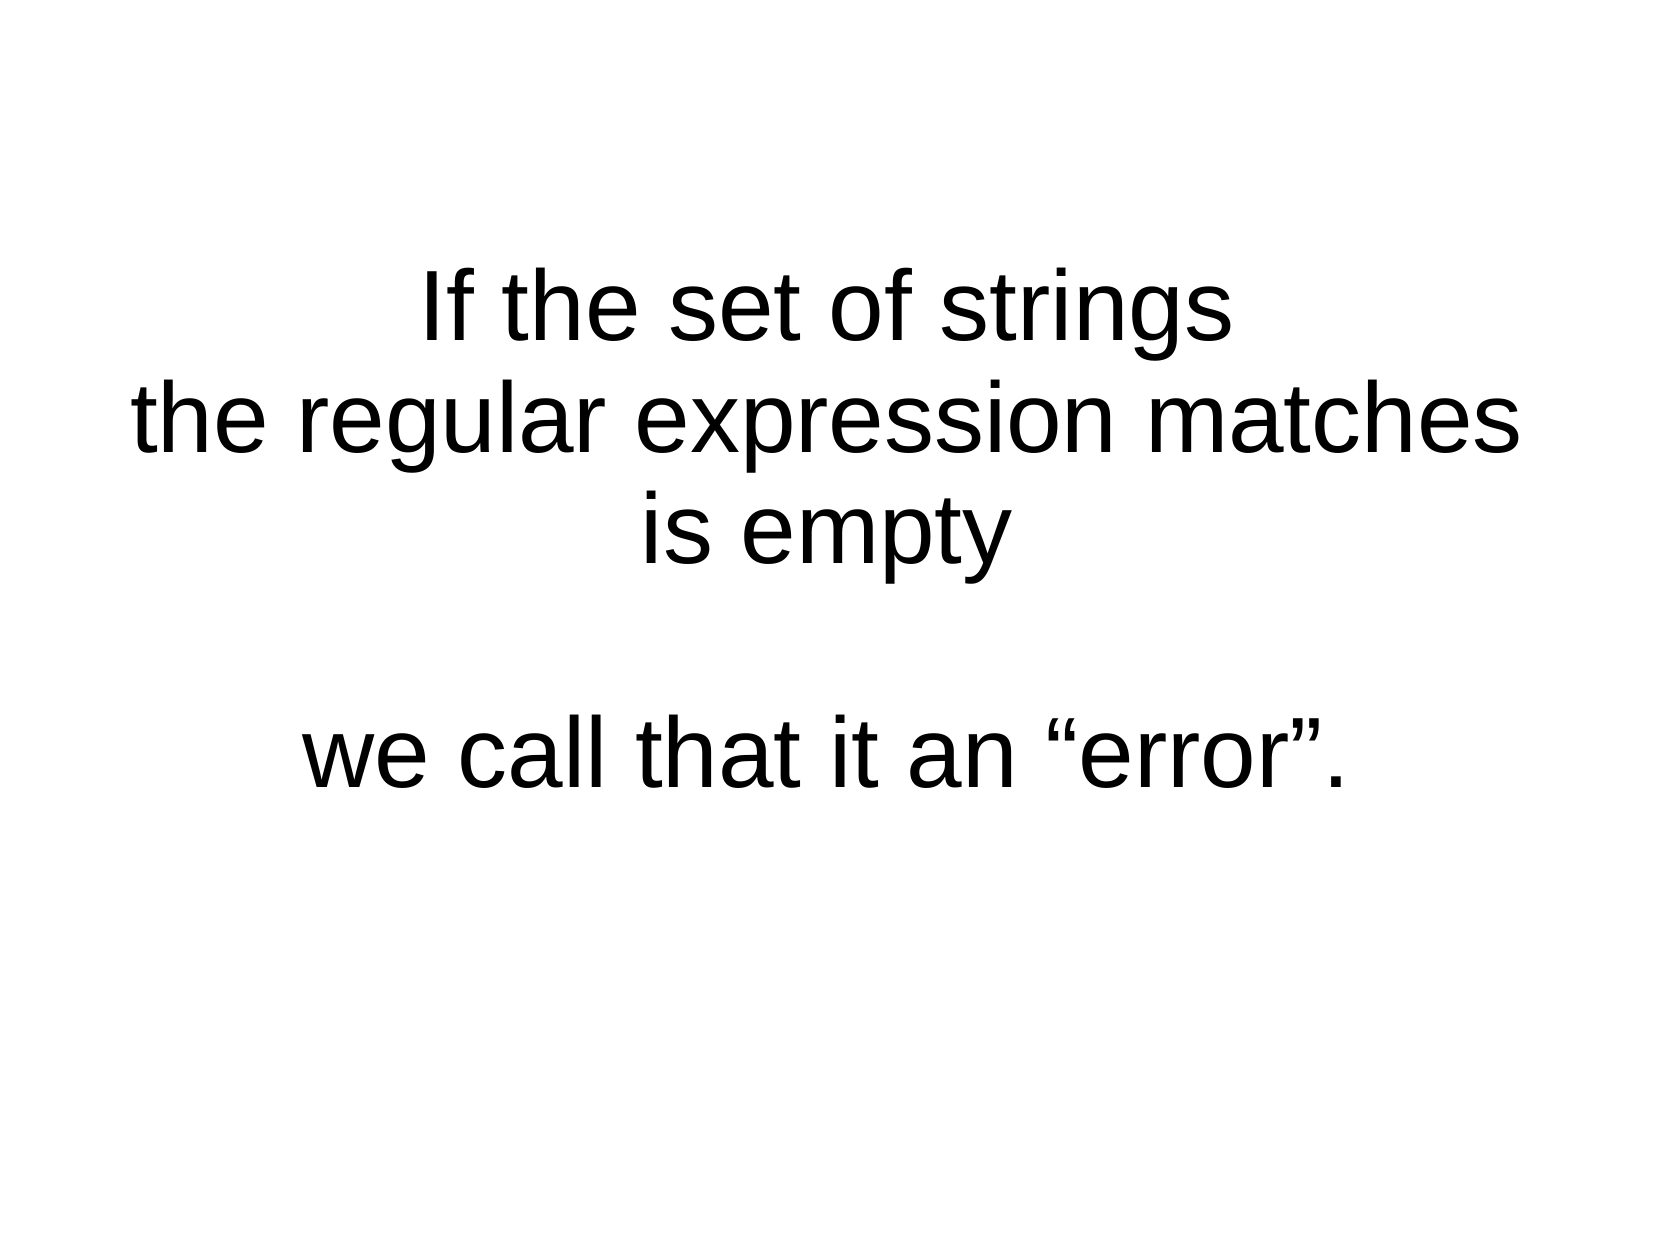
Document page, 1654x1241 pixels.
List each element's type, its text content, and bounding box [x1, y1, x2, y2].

subtitle If the set of strings the regular expression matches is empty we call that it an “error”. [82, 49, 1571, 1010]
